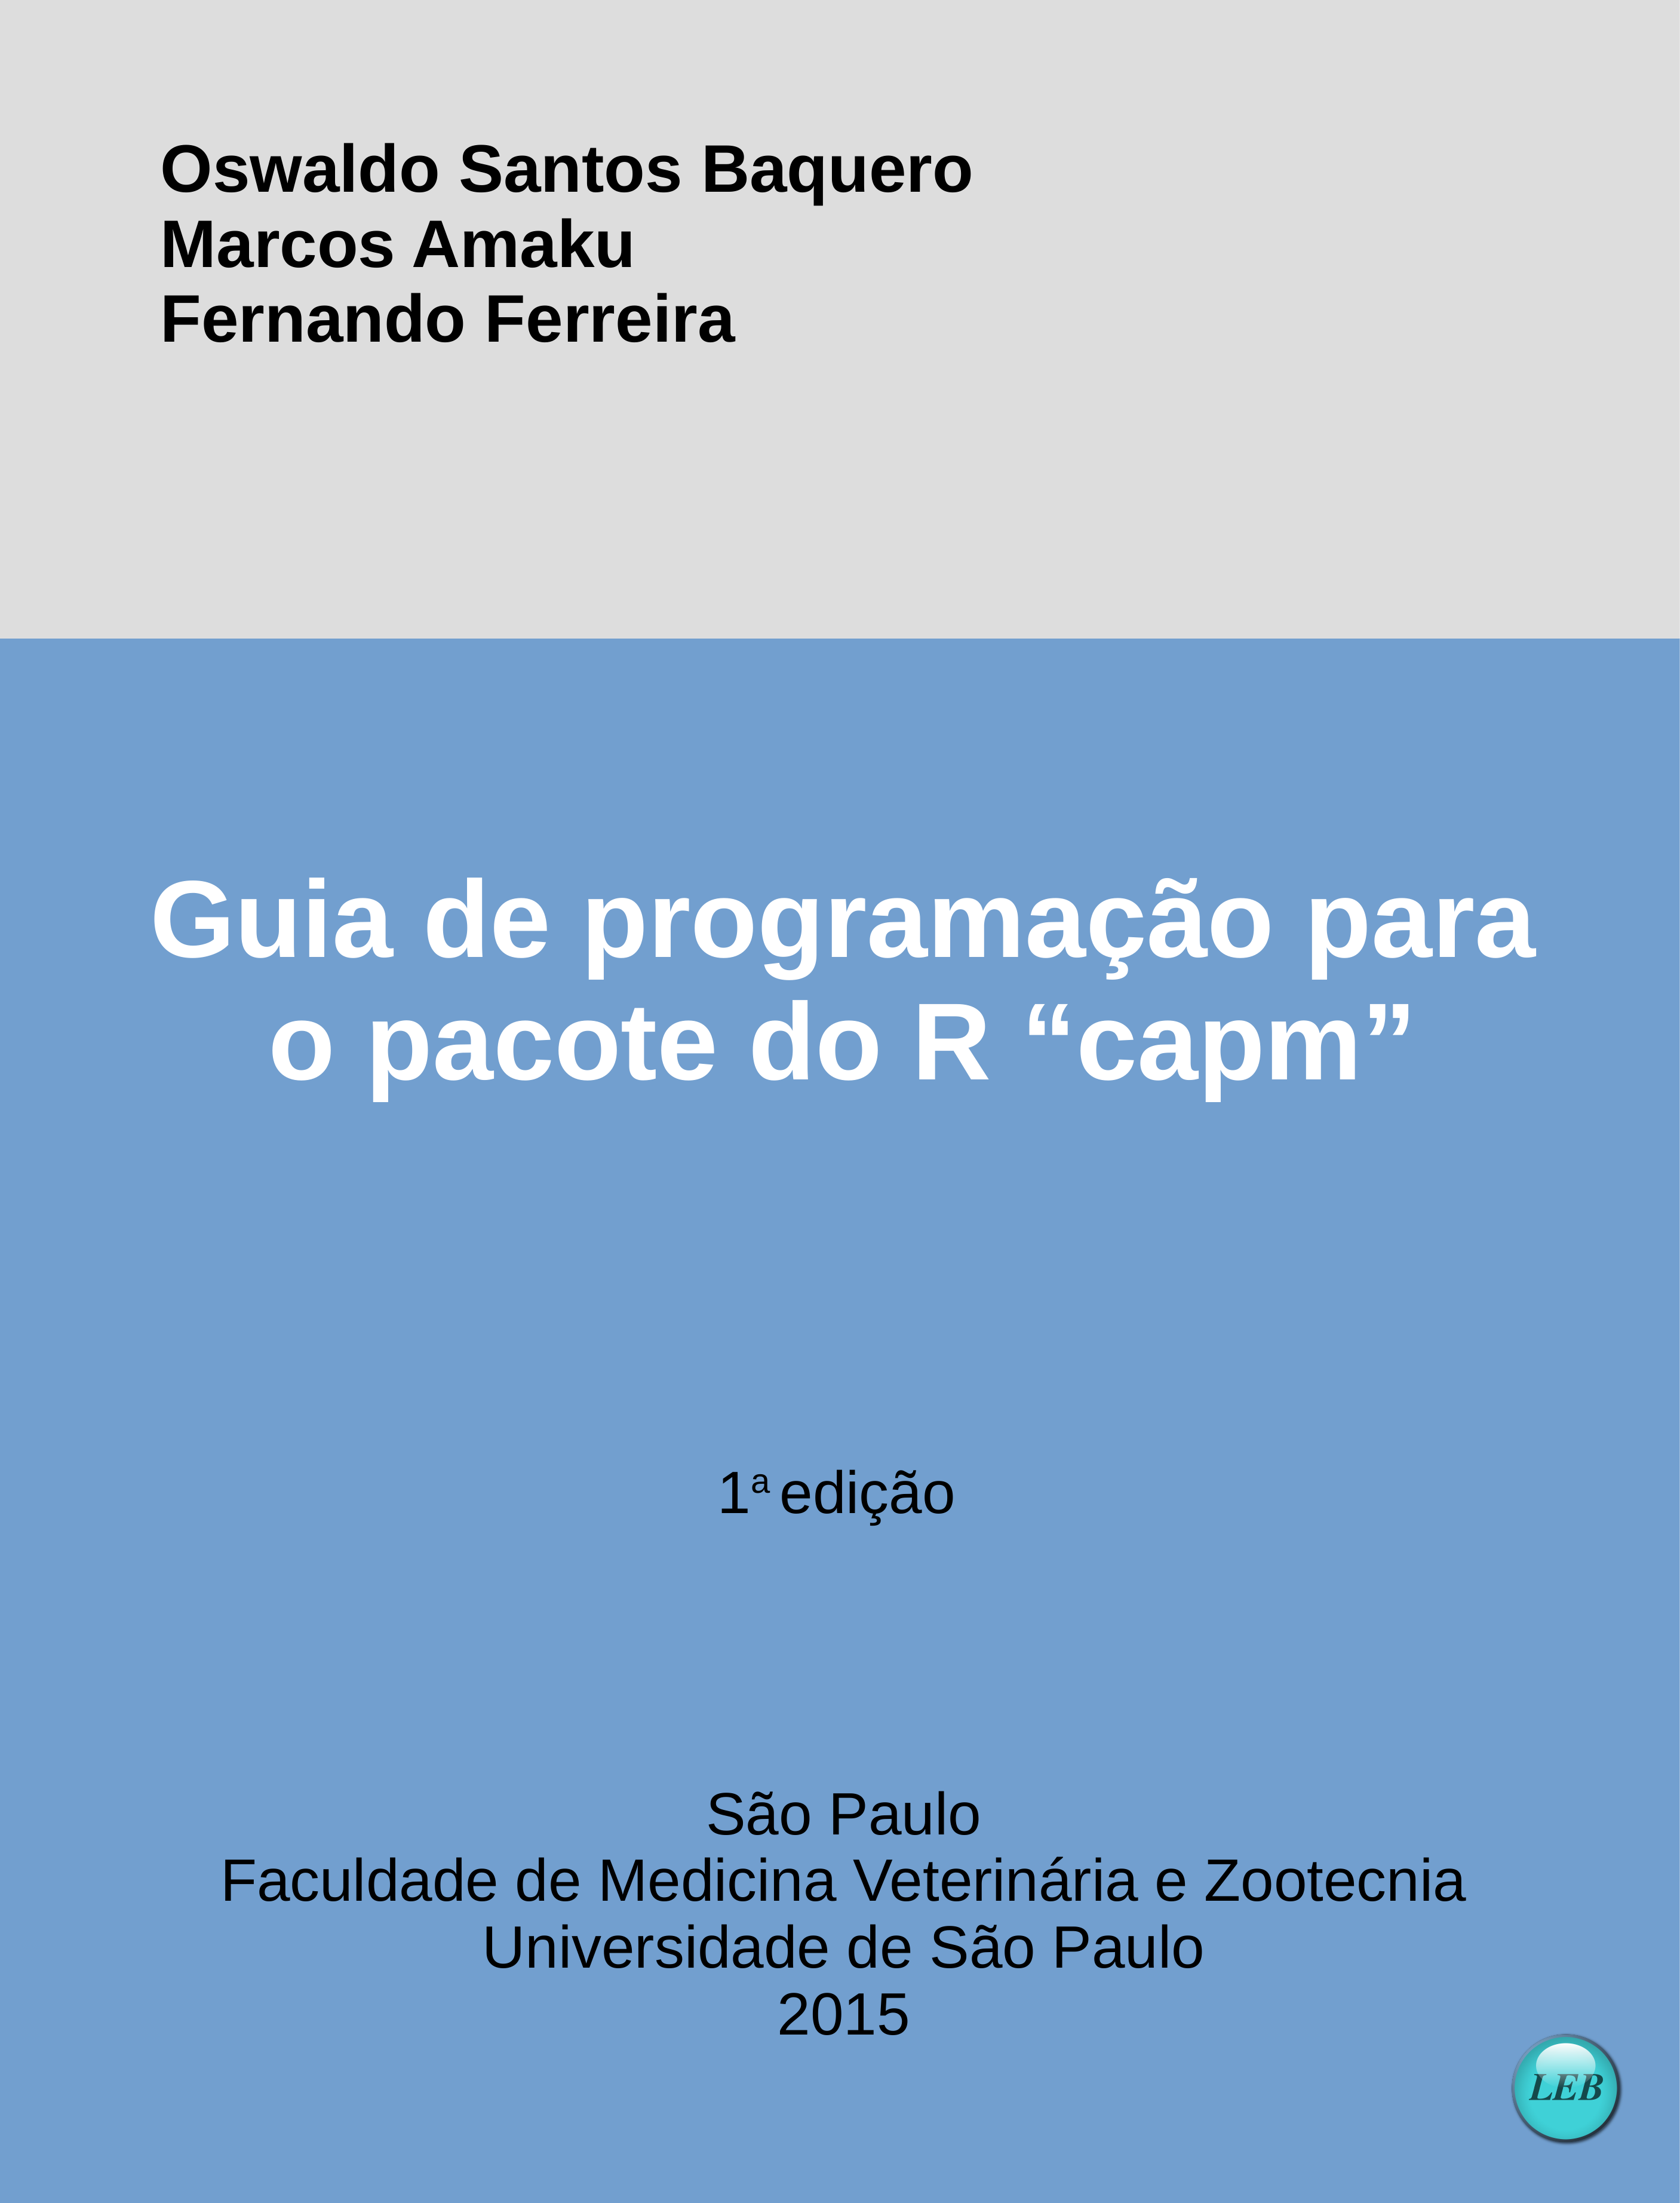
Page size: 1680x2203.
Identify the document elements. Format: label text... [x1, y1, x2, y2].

text_box 1a edição [709, 1448, 981, 1545]
text_box [0, 0, 1680, 2203]
text_box Guia de programação para o pacote do R “capm” [141, 854, 1552, 1136]
text_box Oswaldo Santos Baquero Marcos Amaku Fernando Ferreira [151, 127, 1267, 386]
picture [1506, 2028, 1626, 2148]
text_box São Paulo Faculdade de Medicina Veterinária e Zootecnia Universidade de São Paulo 2015 [211, 1776, 1485, 2053]
